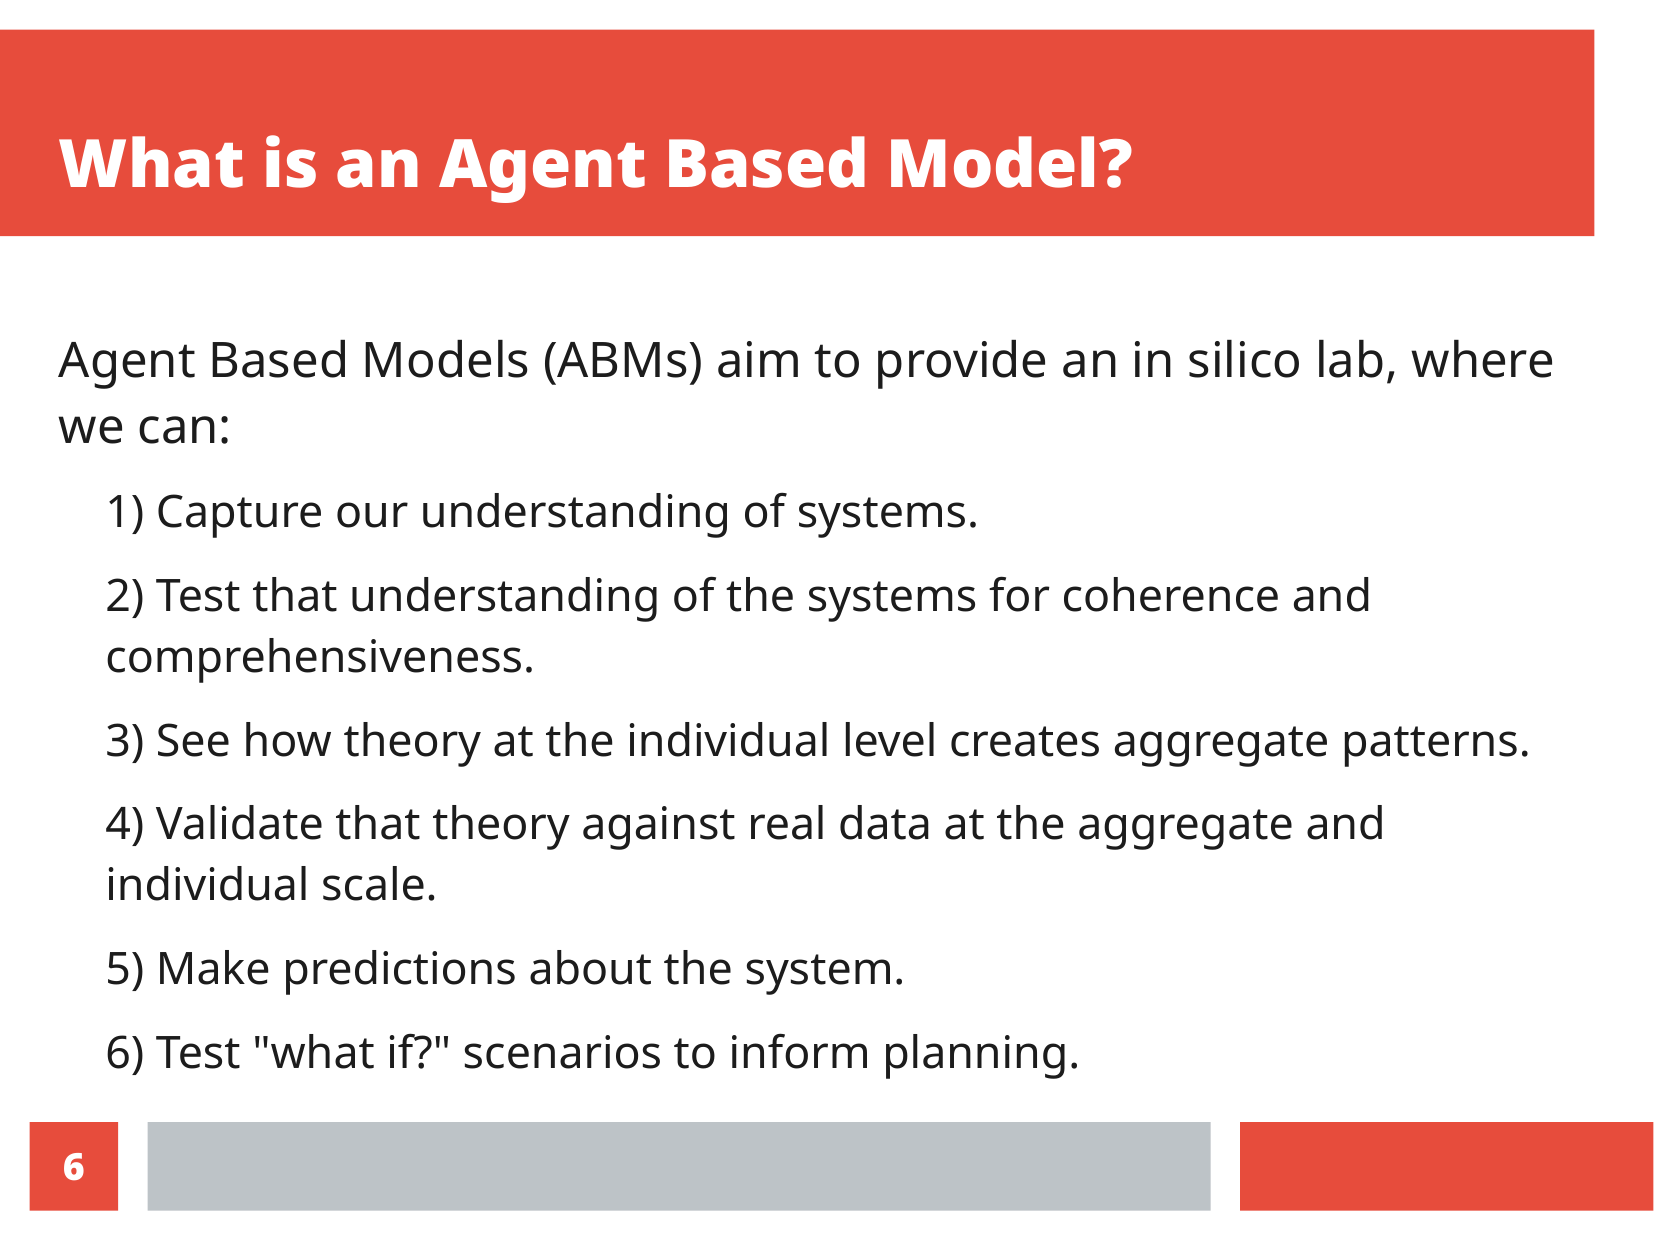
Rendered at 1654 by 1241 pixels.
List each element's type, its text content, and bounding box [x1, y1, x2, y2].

list Agent Based Models (ABMs) aim to provide an in silico lab, where we can: 1) Capture our understanding of systems. 2) Test that understanding of the systems for coherence and comprehensiveness. 3) See how theory at the individual level creates aggregate patterns. 4) Validate that theory against real data at the aggregate and individual scale. 5) Make predictions about the system. 6) Test "what if?" scenarios to inform planning. [59, 324, 1565, 1093]
title What is an Agent Based Model? [59, 59, 1595, 207]
